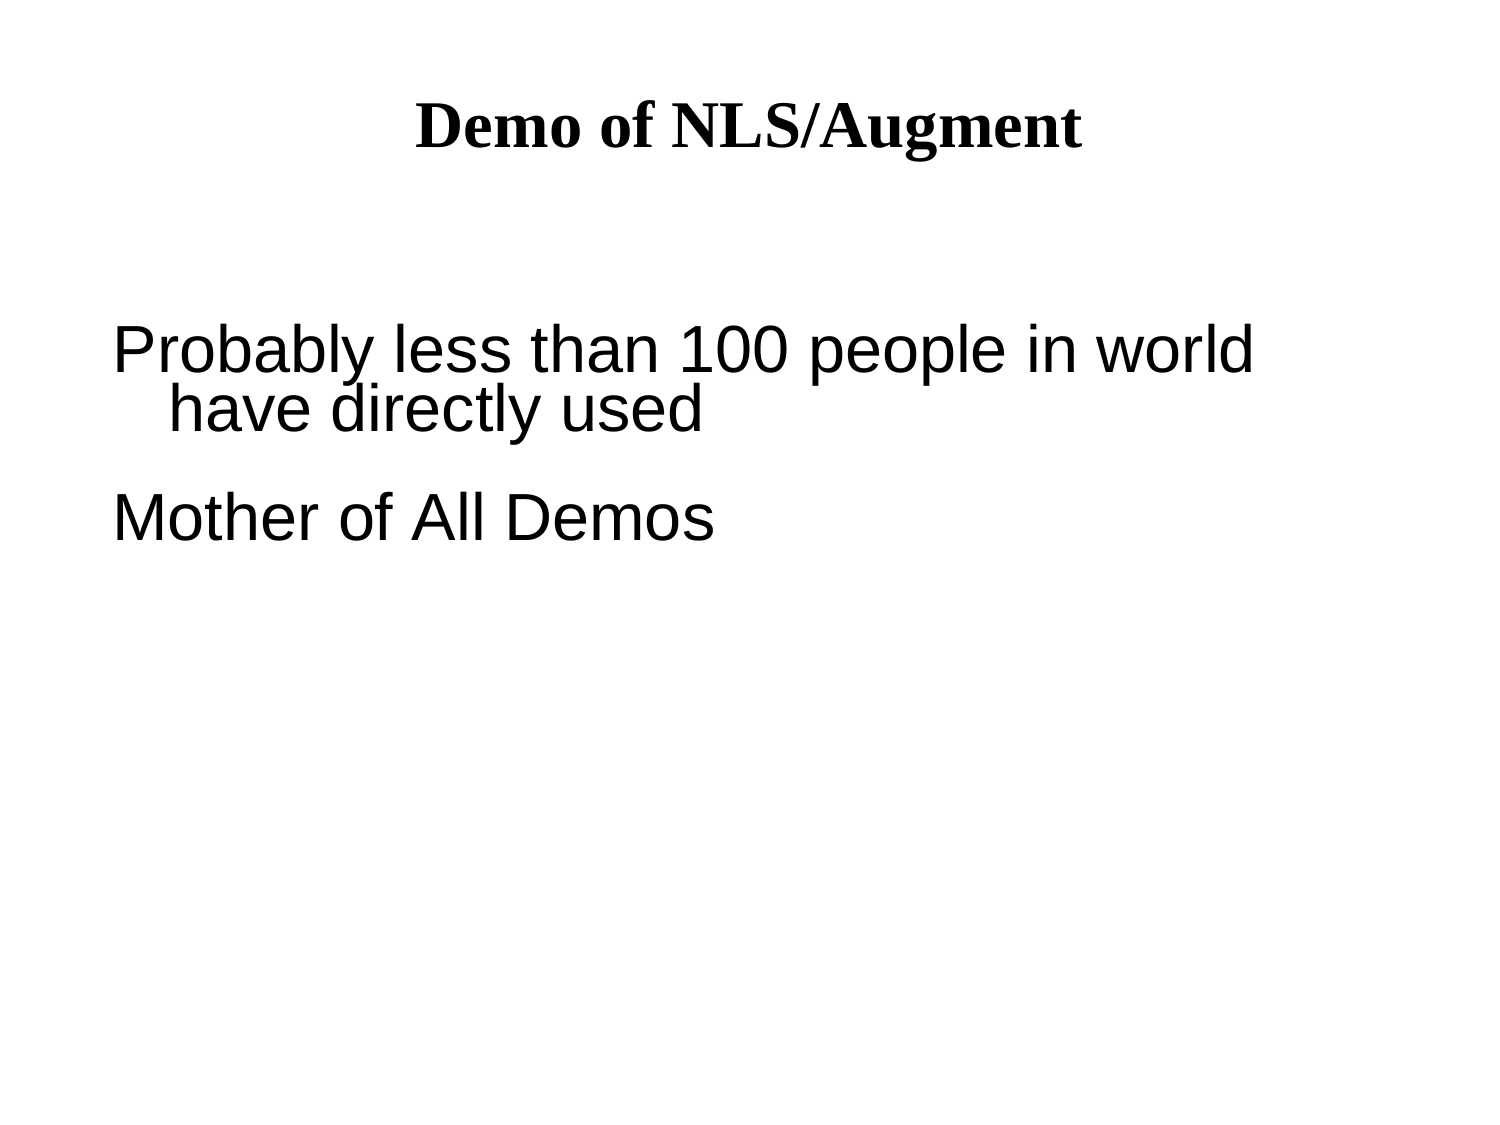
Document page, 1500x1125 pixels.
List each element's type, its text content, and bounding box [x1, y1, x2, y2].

title Demo of NLS/Augment [112, 35, 1387, 223]
list Probably less than 100 people in world have directly used Mother of All Demos [112, 324, 1387, 1055]
